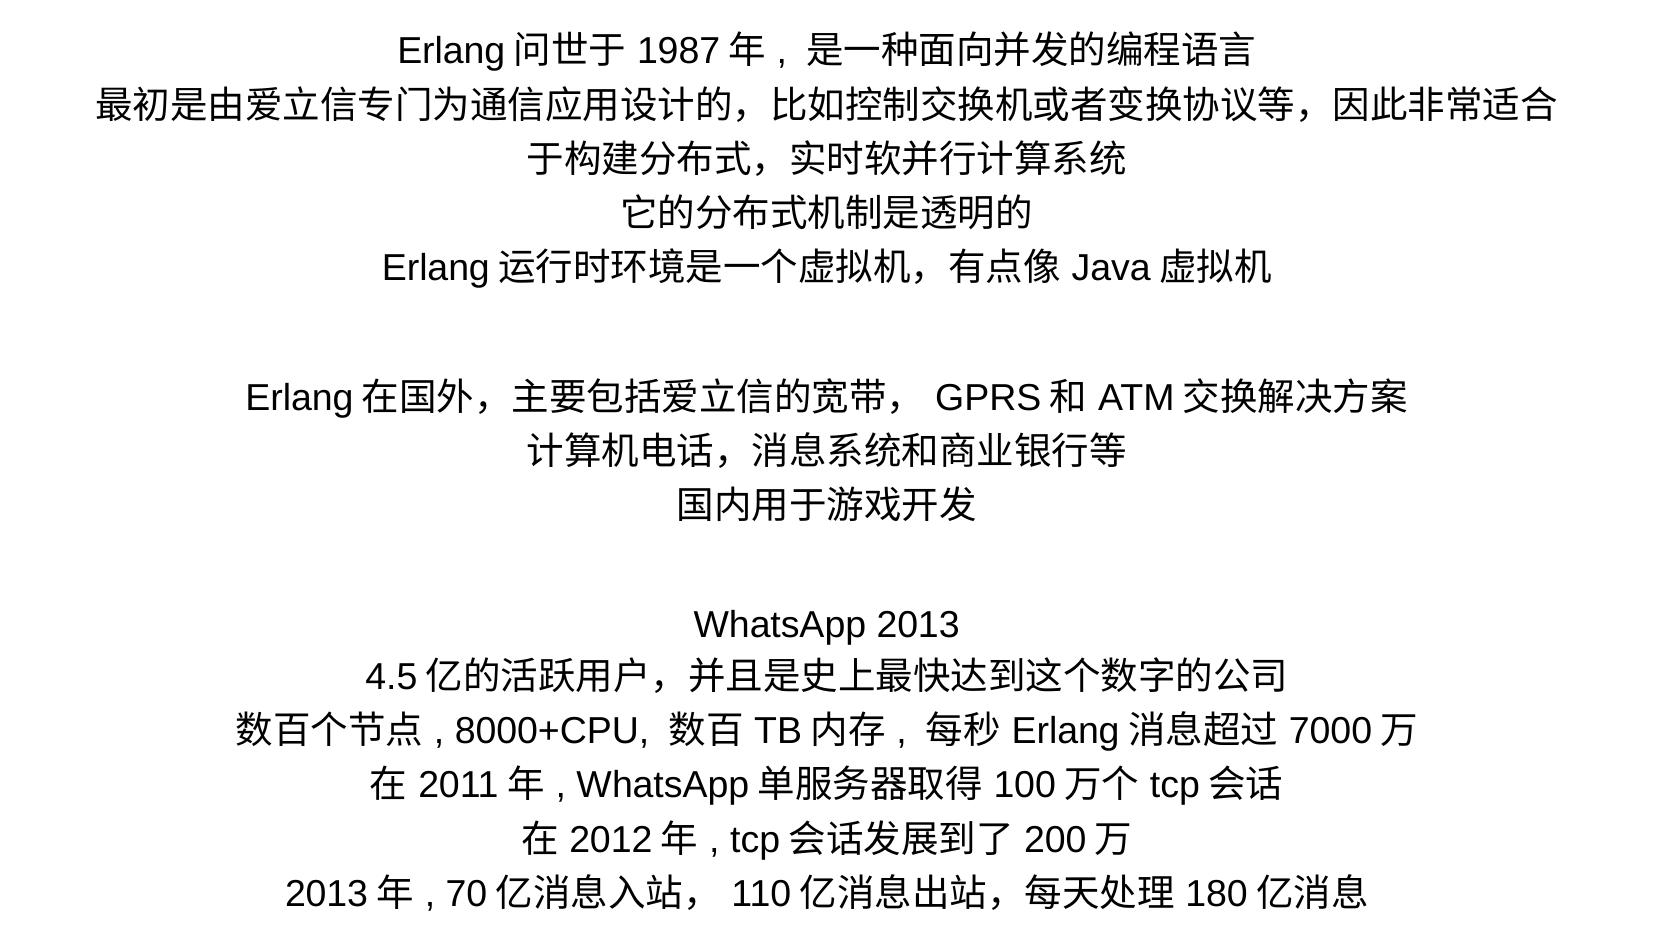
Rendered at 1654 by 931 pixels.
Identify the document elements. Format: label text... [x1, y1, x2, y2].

subtitle Erlang问世于1987年, 是一种面向并发的编程语言 最初是由爱立信专门为通信应用设计的，比如控制交换机或者变换协议等，因此非常适合于构建分布式，实时软并行计算系统 它的分布式机制是透明的 Erlang运行时环境是一个虚拟机，有点像Java虚拟机 Erlang在国外，主要包括爱立信的宽带，GPRS和ATM交换解决方案 计算机电话，消息系统和商业银行等 国内用于游戏开发 WhatsApp 2013 4.5亿的活跃用户，并且是史上最快达到这个数字的公司 数百个节点, 8000+CPU, 数百TB内存, 每秒Erlang消息超过7000万 在2011年, WhatsApp单服务器取得100万个tcp会话 在2012年, tcp会话发展到了200万 2013年, 70亿消息入站，110亿消息出站，每天处理180亿消息 [82, 37, 1571, 900]
